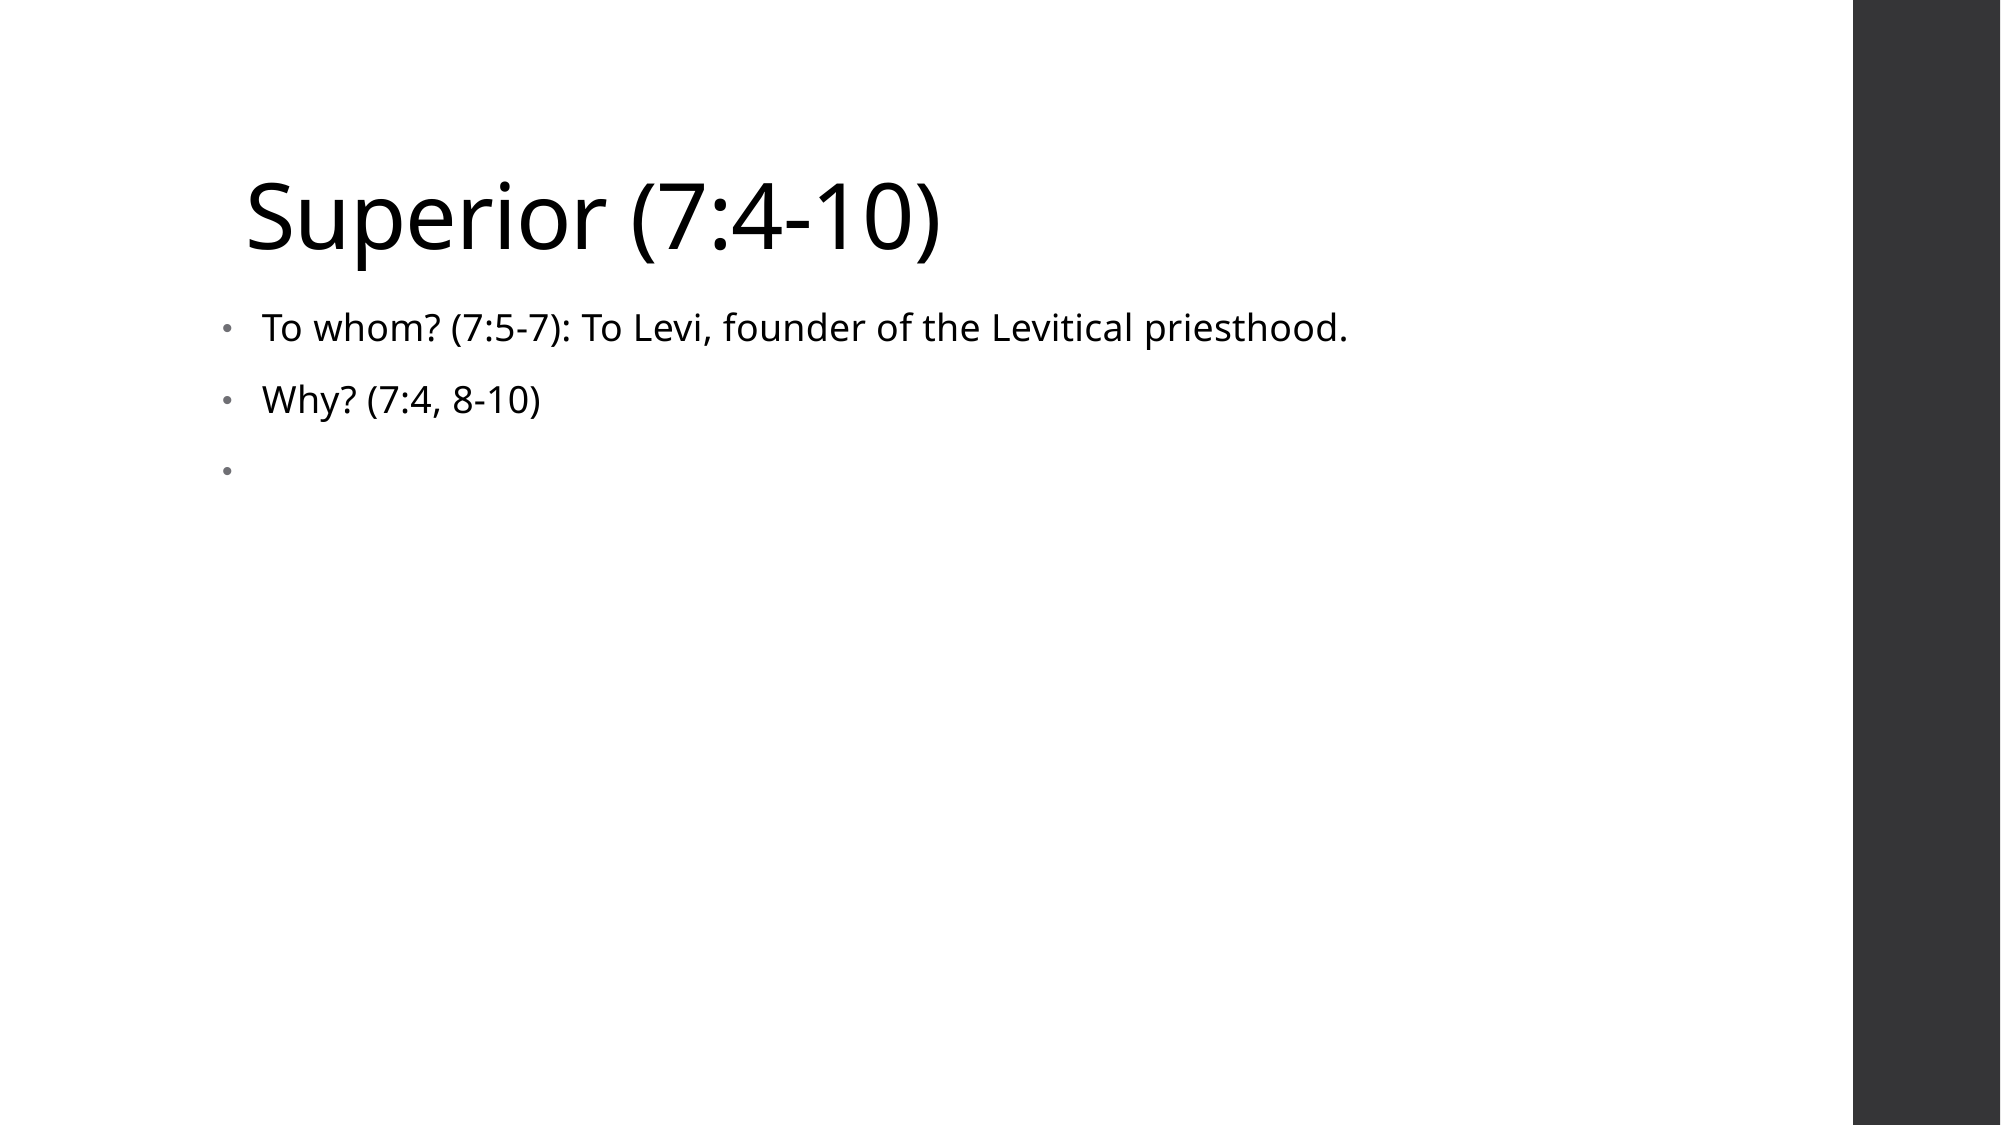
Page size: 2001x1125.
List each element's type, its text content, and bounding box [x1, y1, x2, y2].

list To whom? (7:5-7): To Levi, founder of the Levitical priesthood. Why? (7:4, 8-10) [206, 299, 1617, 1014]
title Superior (7:4-10) [206, 60, 1797, 278]
